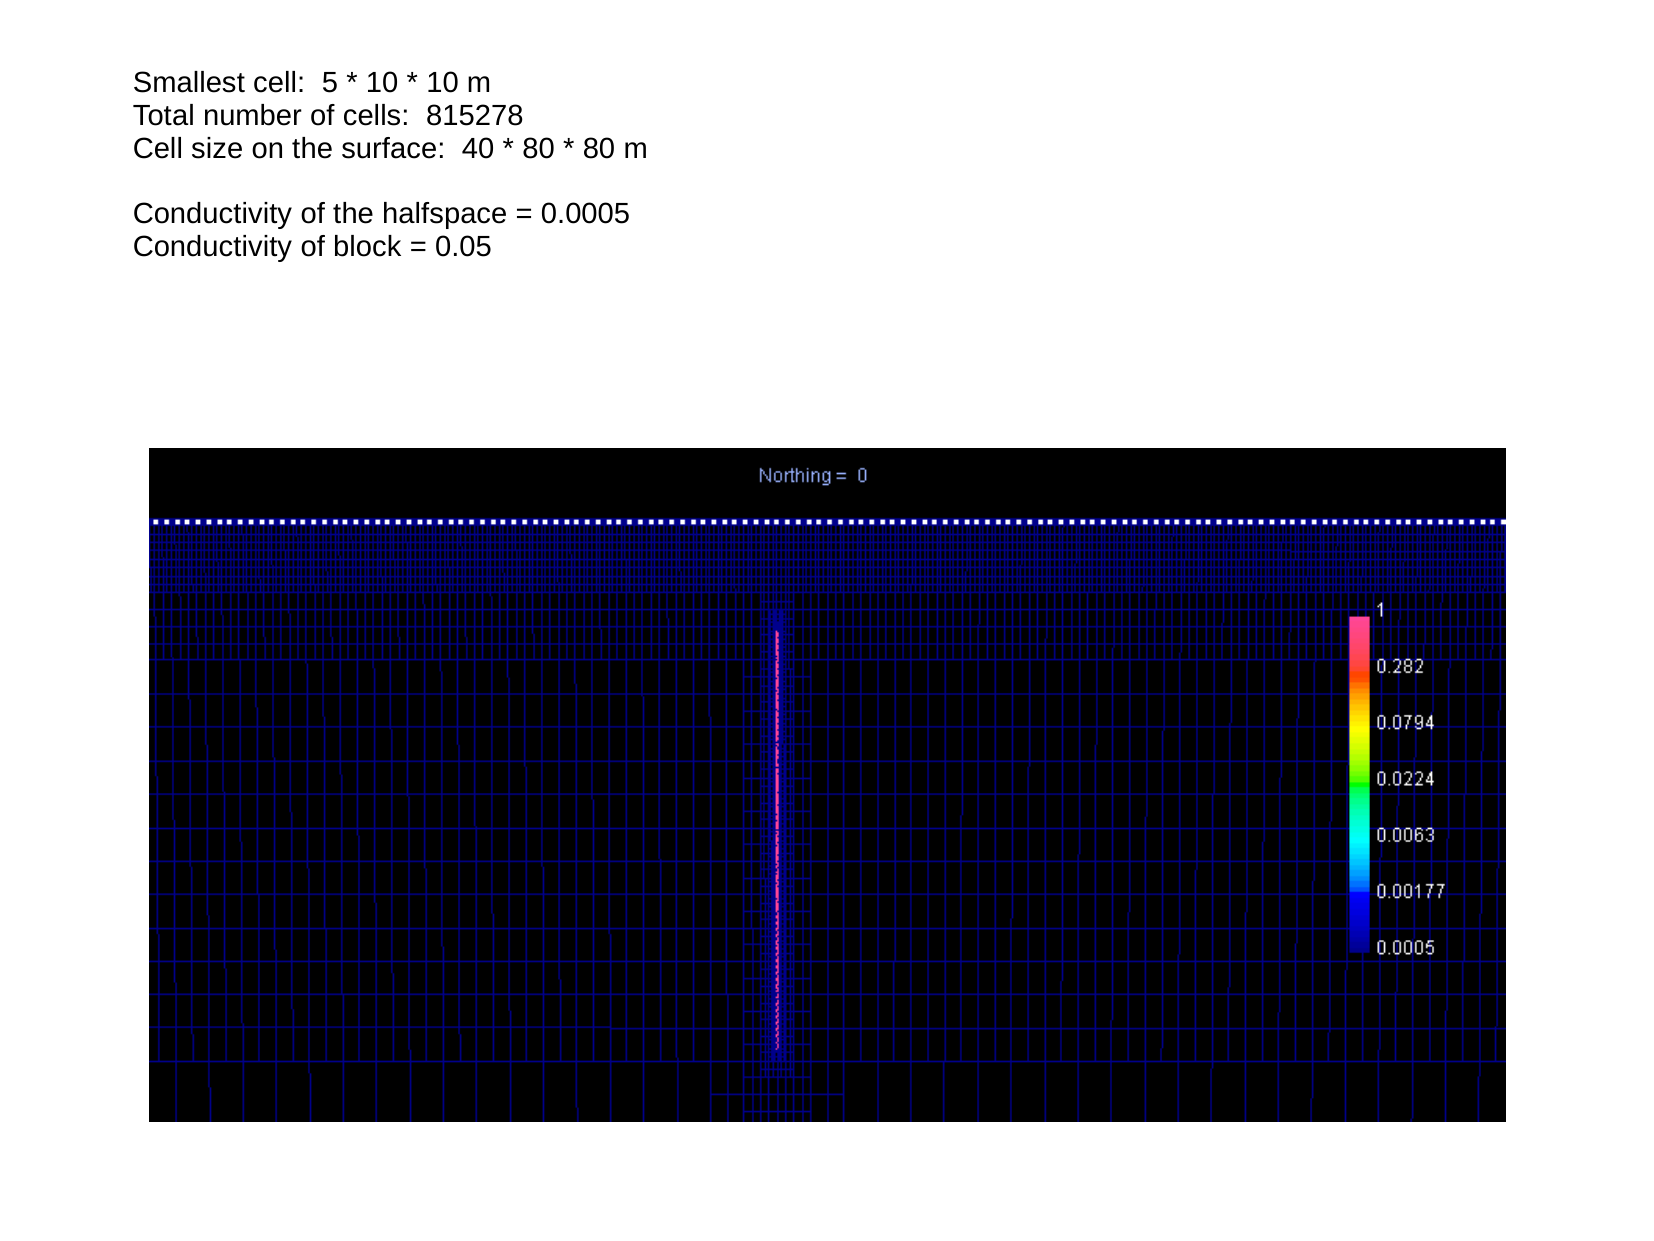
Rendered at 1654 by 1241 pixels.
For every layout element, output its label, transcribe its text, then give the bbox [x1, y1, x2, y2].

text_box Smallest cell: 5 * 10 * 10 m Total number of cells: 815278 Cell size on the surface: 40 * 80 * 80 m Conductivity of the halfspace = 0.0005 Conductivity of block = 0.05 [118, 59, 772, 268]
picture [149, 448, 1506, 1123]
